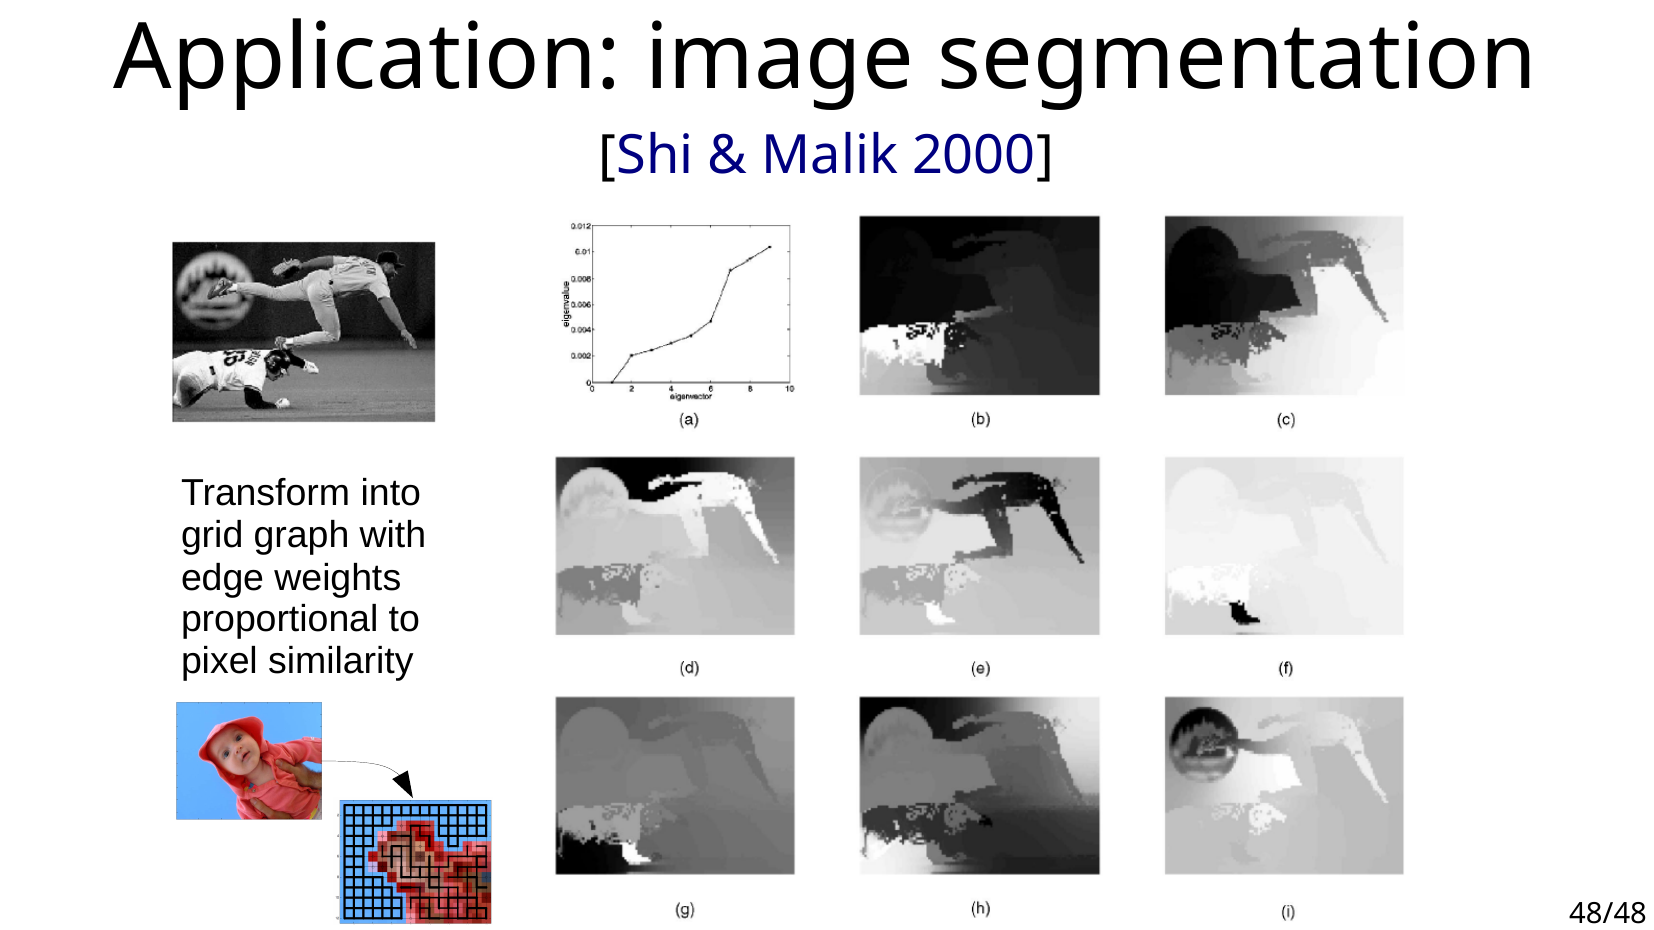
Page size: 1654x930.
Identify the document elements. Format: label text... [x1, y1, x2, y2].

picture [333, 797, 493, 925]
text_box Transform into grid graph with edge weights proportional to pixel similarity [166, 464, 466, 690]
picture [519, 209, 1426, 927]
title Application: image segmentation [Shi & Malik 2000] [0, 0, 1653, 193]
picture [176, 701, 322, 820]
picture [165, 238, 440, 427]
